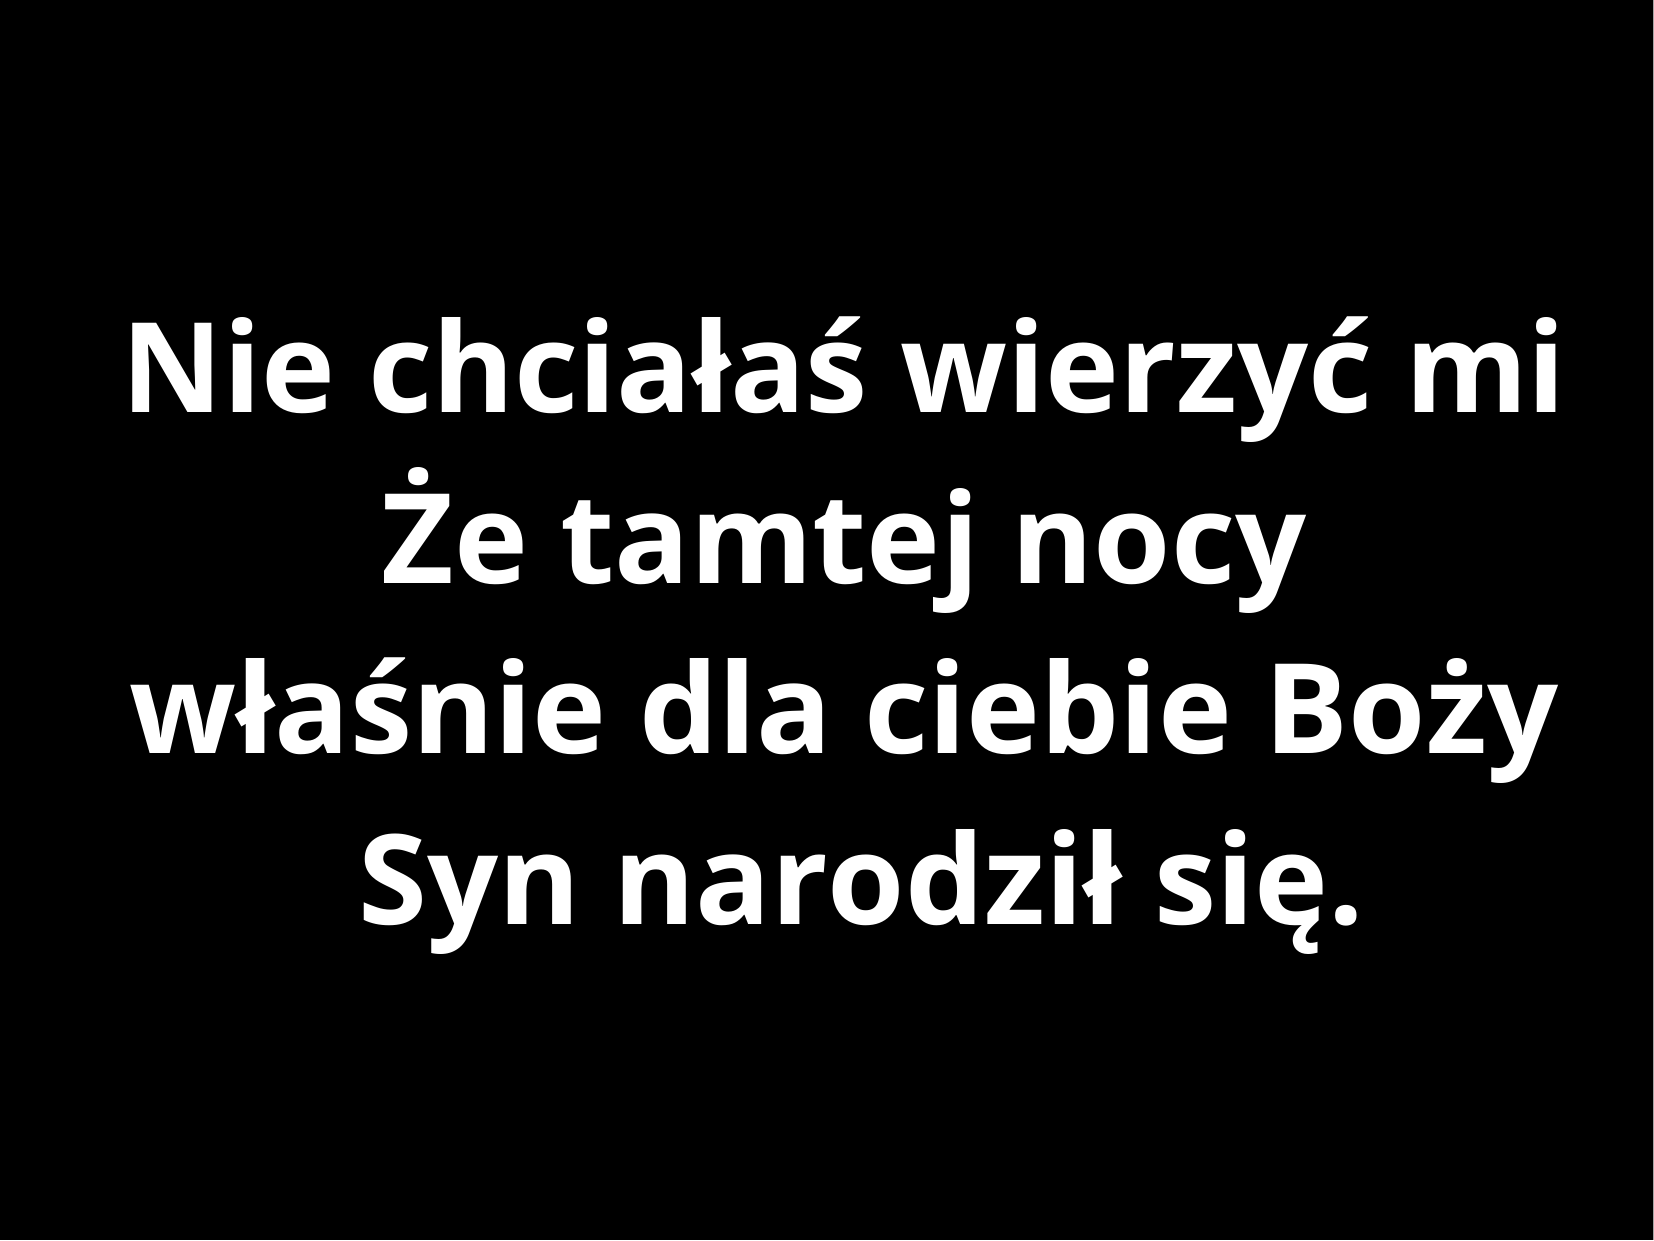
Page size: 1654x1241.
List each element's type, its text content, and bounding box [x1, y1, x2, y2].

subtitle Nie chciałaś wierzyć mi Że tamtej nocy właśnie dla ciebie Boży Syn narodził się. [0, 0, 1654, 1241]
